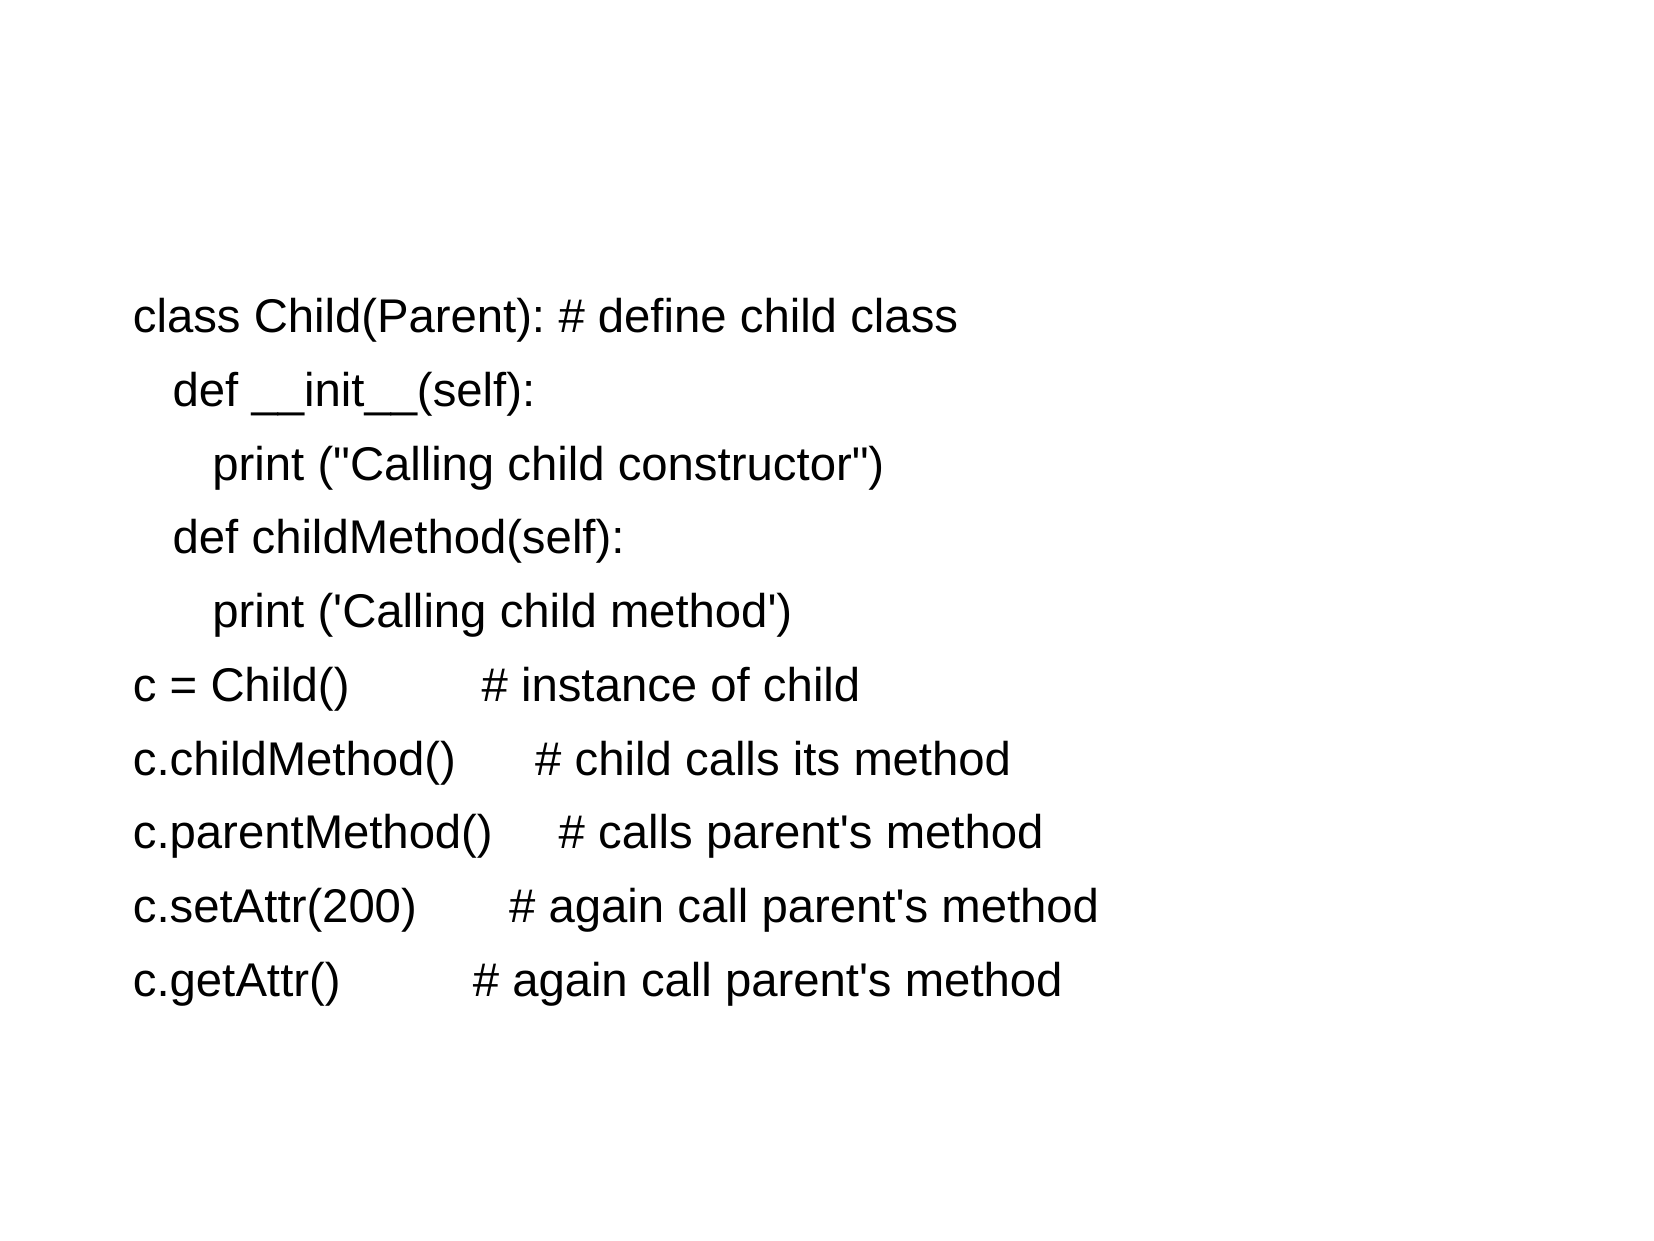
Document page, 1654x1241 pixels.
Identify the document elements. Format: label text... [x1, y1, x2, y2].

list class Child(Parent): # define child class def __init__(self): print ("Calling child constructor") def childMethod(self): print ('Calling child method') c = Child() # instance of child c.childMethod() # child calls its method c.parentMethod() # calls parent's method c.setAttr(200) # again call parent's method c.getAttr() # again call parent's method [82, 290, 1571, 1010]
